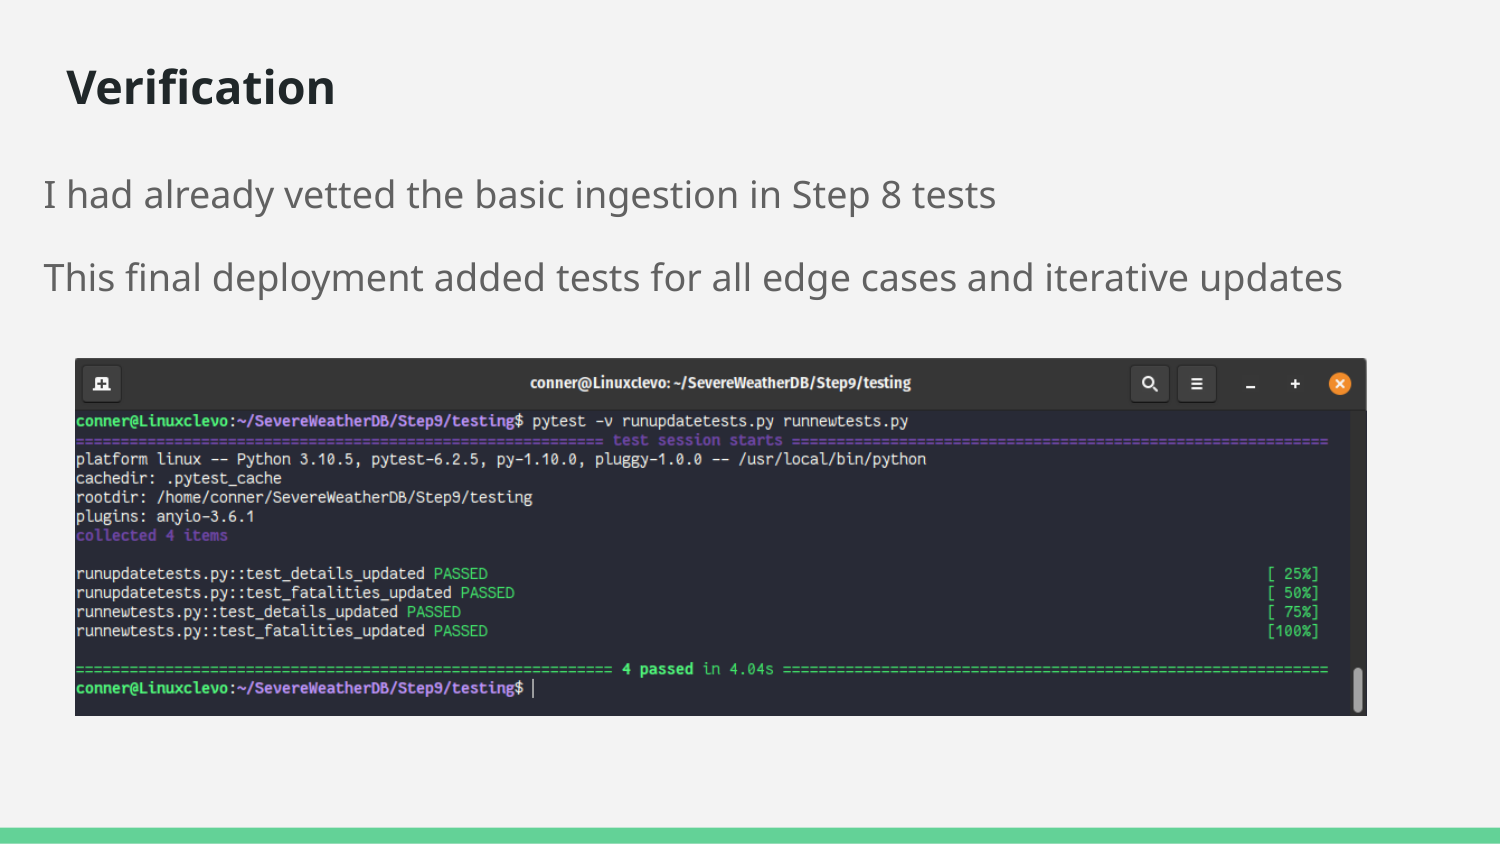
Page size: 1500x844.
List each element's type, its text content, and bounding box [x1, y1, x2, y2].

picture [75, 358, 1367, 716]
text_box Verification [51, 39, 1449, 134]
text_box I had already vetted the basic ingestion in Step 8 tests This final deployment added tests for all edge cases and iterative updates [28, 145, 1439, 818]
